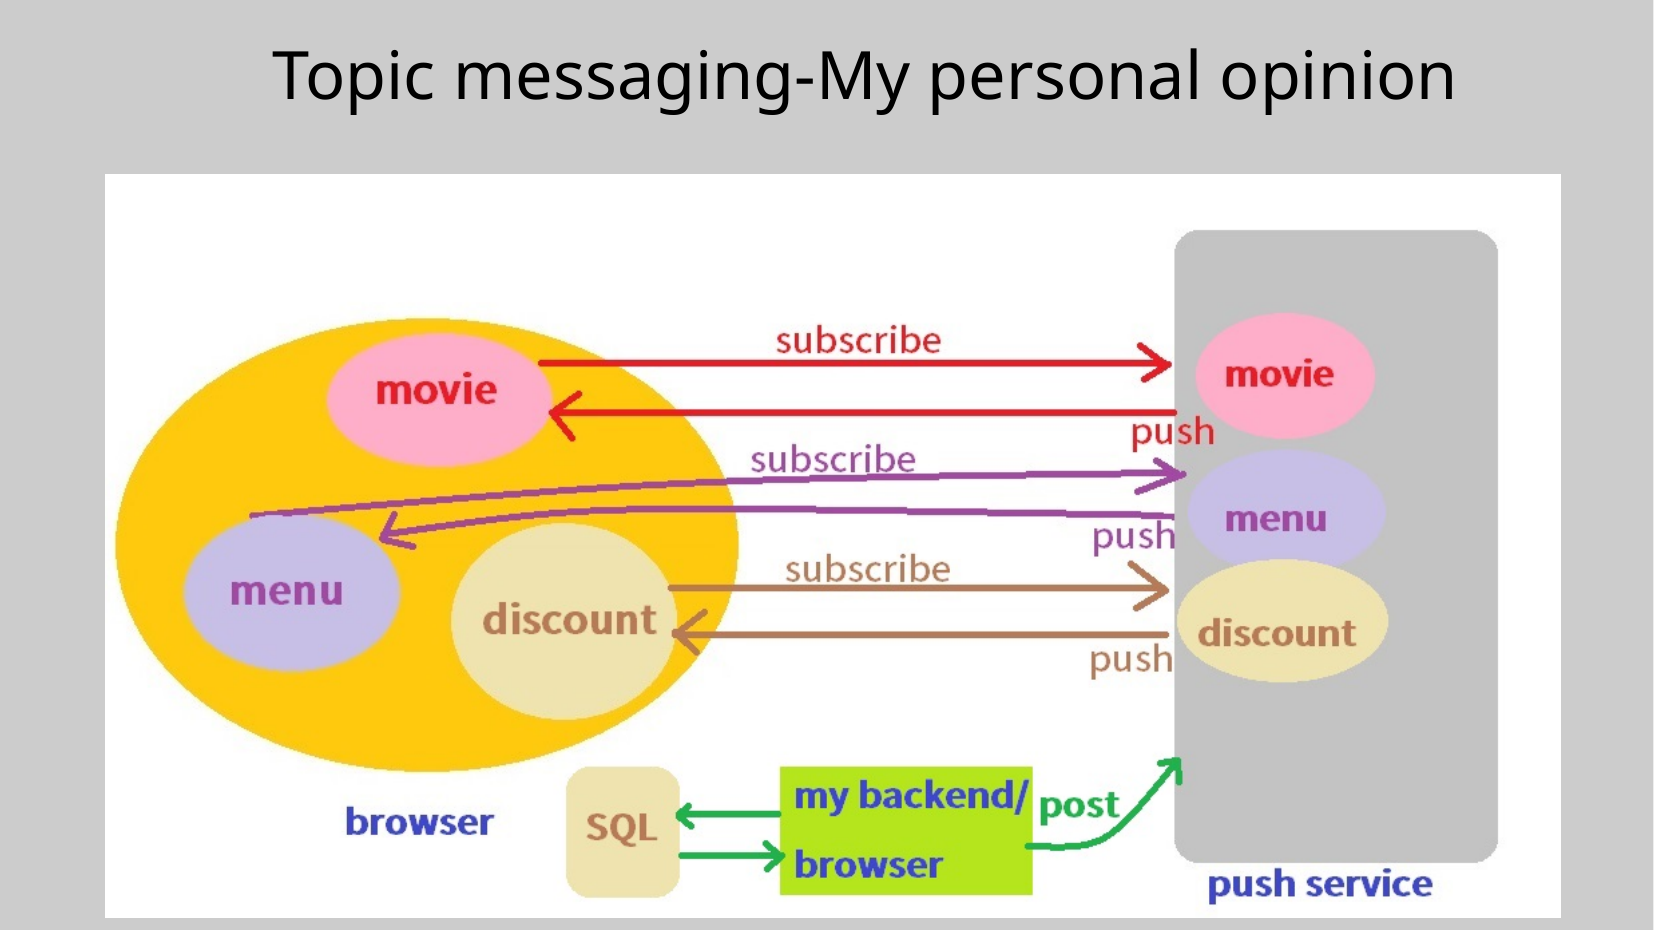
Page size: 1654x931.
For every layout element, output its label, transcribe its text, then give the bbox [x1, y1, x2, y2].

picture [105, 174, 1561, 918]
title Topic messaging-My personal opinion [86, 15, 1576, 133]
